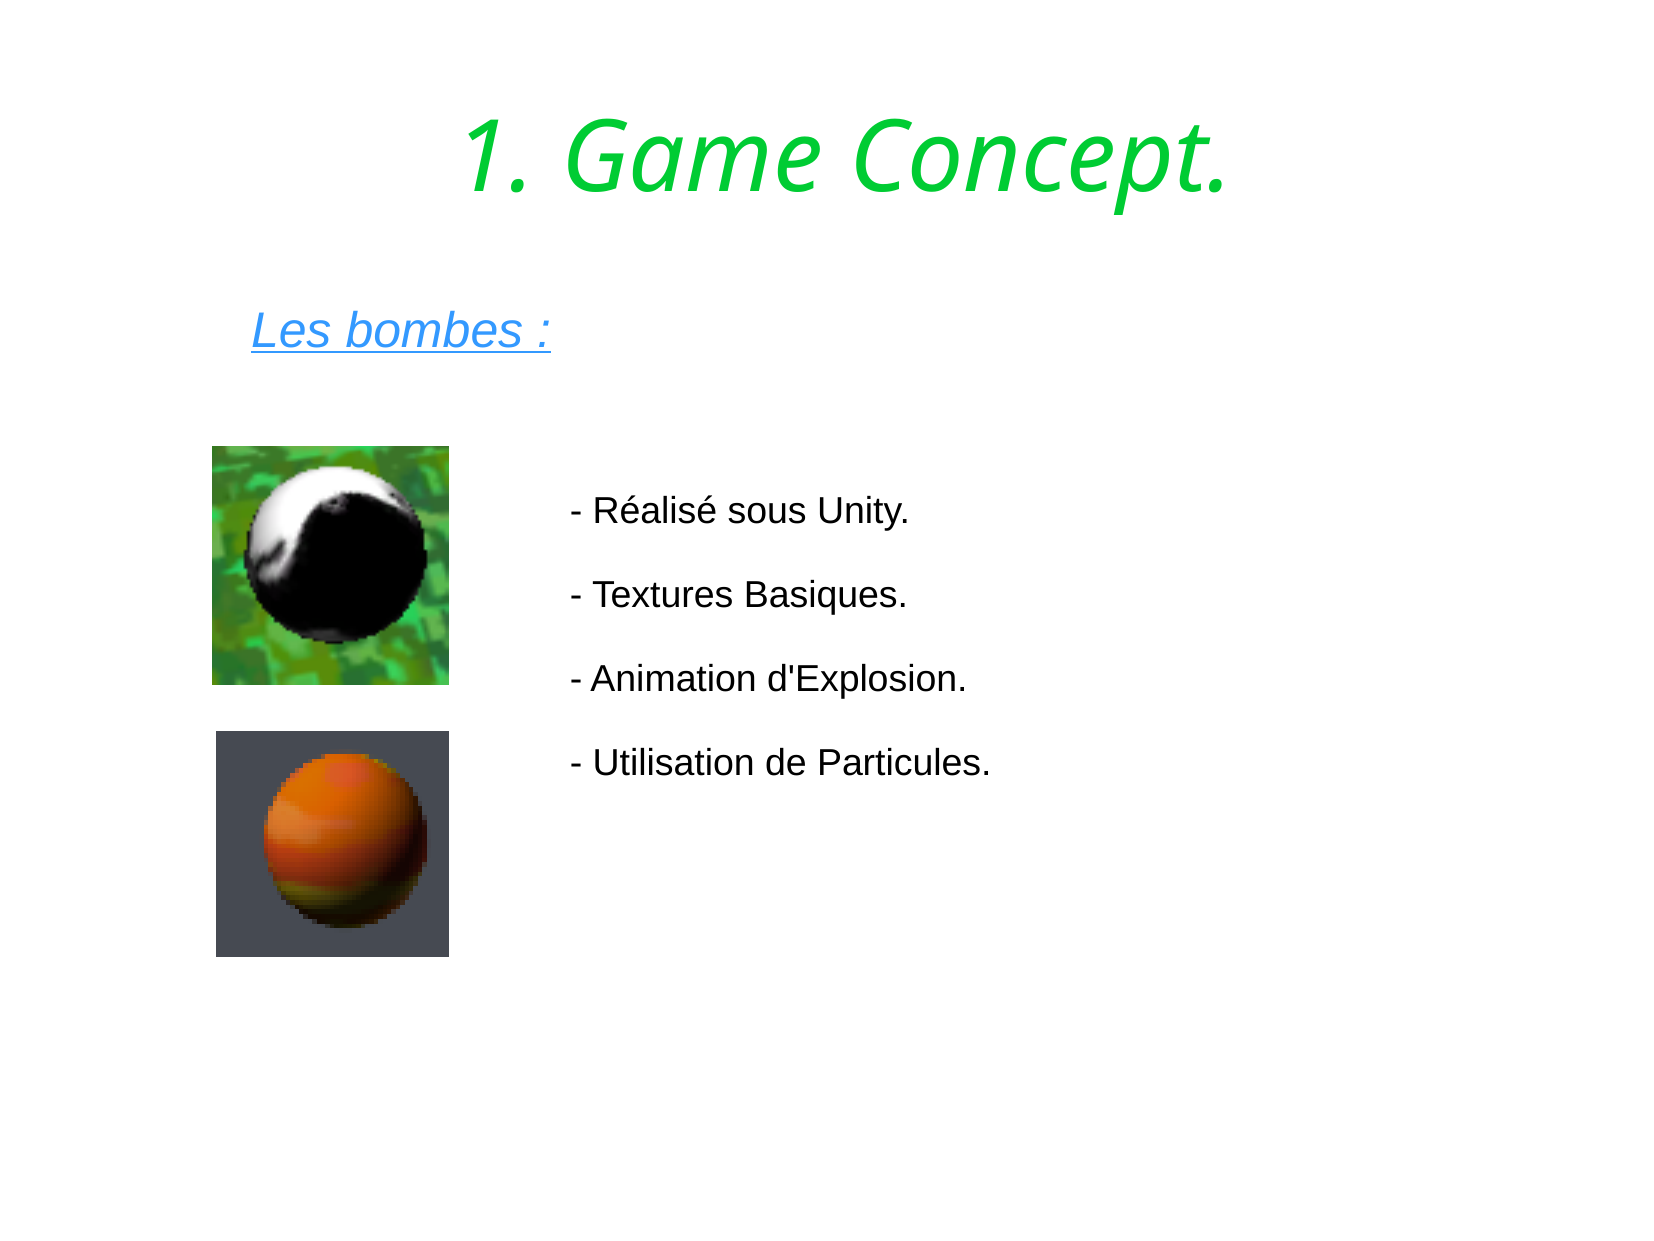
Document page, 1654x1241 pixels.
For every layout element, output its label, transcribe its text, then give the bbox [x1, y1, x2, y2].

picture [212, 446, 449, 686]
picture [216, 731, 449, 957]
text_box - Réalisé sous Unity. - Textures Basiques. - Animation d'Explosion. - Utilisation de Particules. [555, 482, 1217, 792]
text_box Les bombes : [236, 295, 1111, 366]
title 1. Game Concept. [82, 49, 1571, 257]
